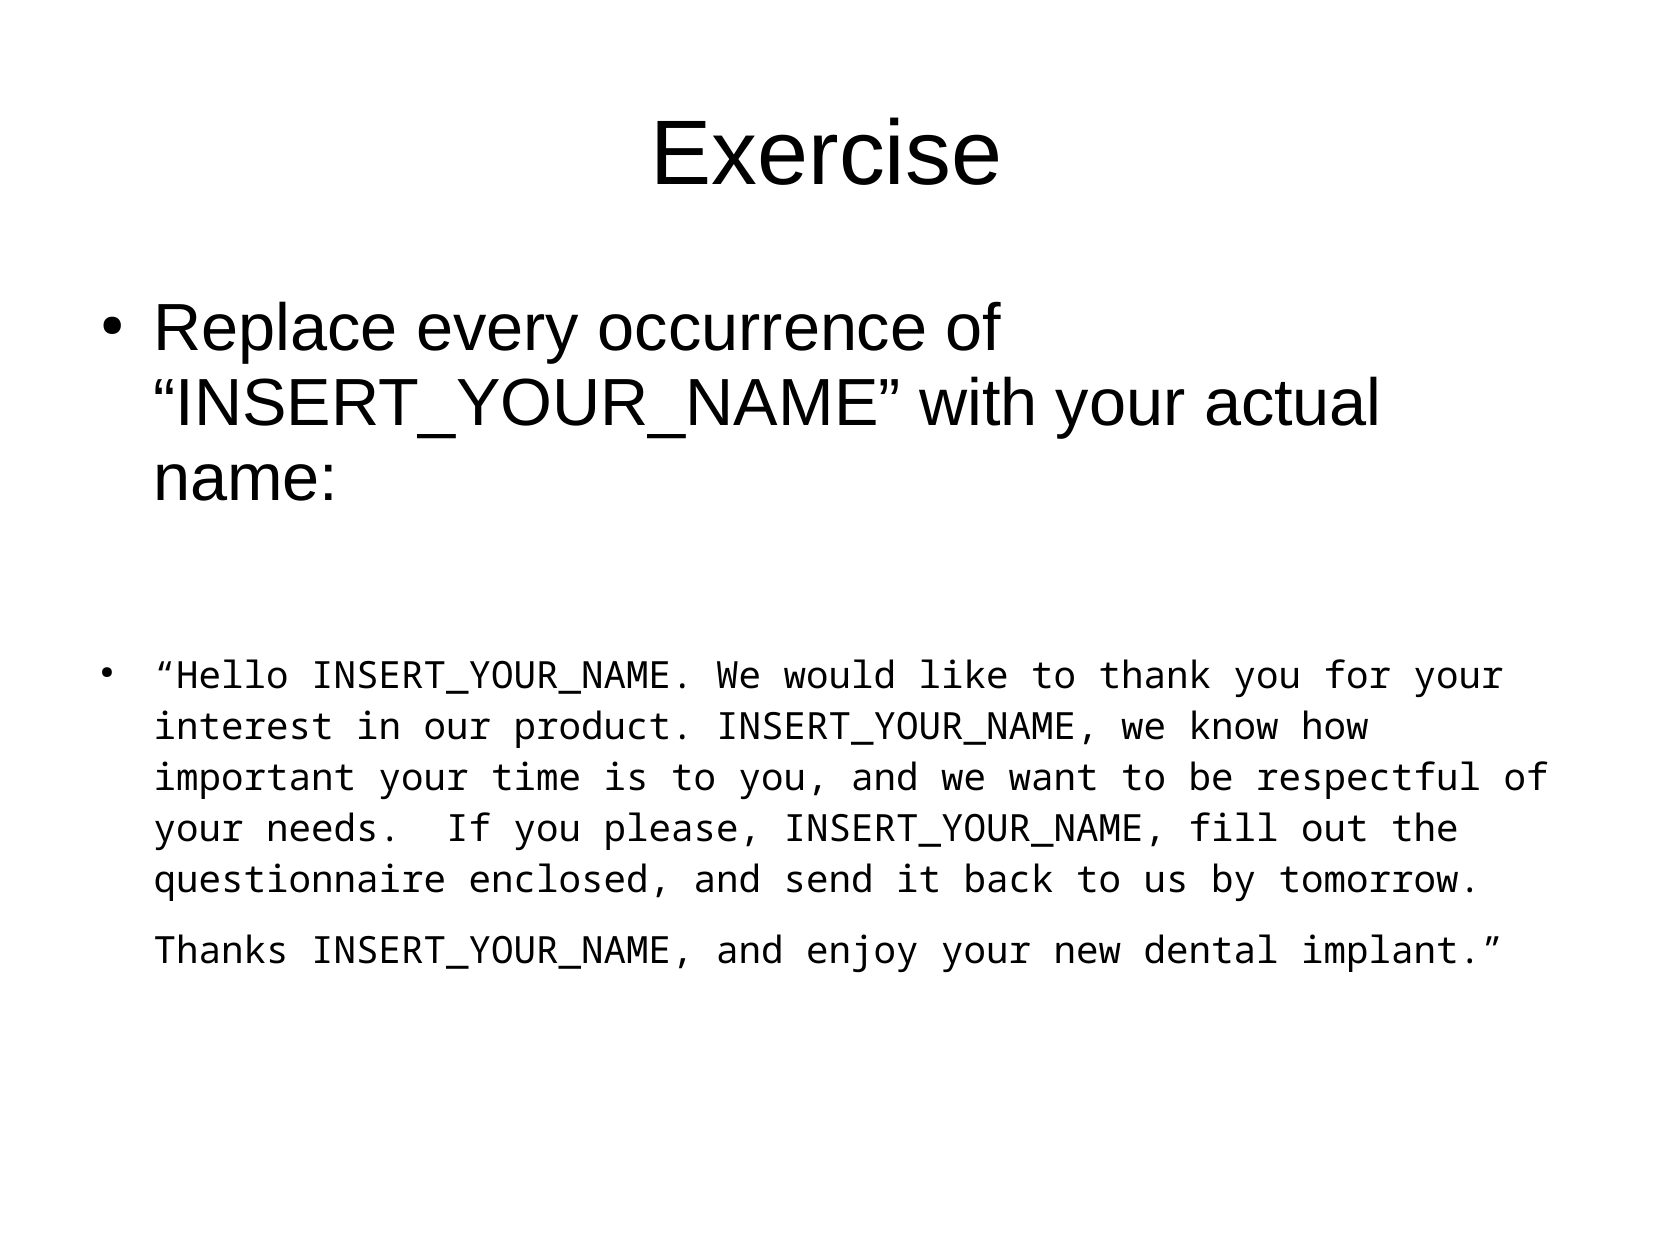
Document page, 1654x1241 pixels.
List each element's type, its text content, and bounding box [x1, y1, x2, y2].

list Replace every occurrence of “INSERT_YOUR_NAME” with your actual name: “Hello INSERT_YOUR_NAME. We would like to thank you for your interest in our product. INSERT_YOUR_NAME, we know how important your time is to you, and we want to be respectful of your needs. If you please, INSERT_YOUR_NAME, fill out the questionnaire enclosed, and send it back to us by tomorrow. Thanks INSERT_YOUR_NAME, and enjoy your new dental implant.” [82, 290, 1571, 1010]
title Exercise [82, 49, 1571, 257]
